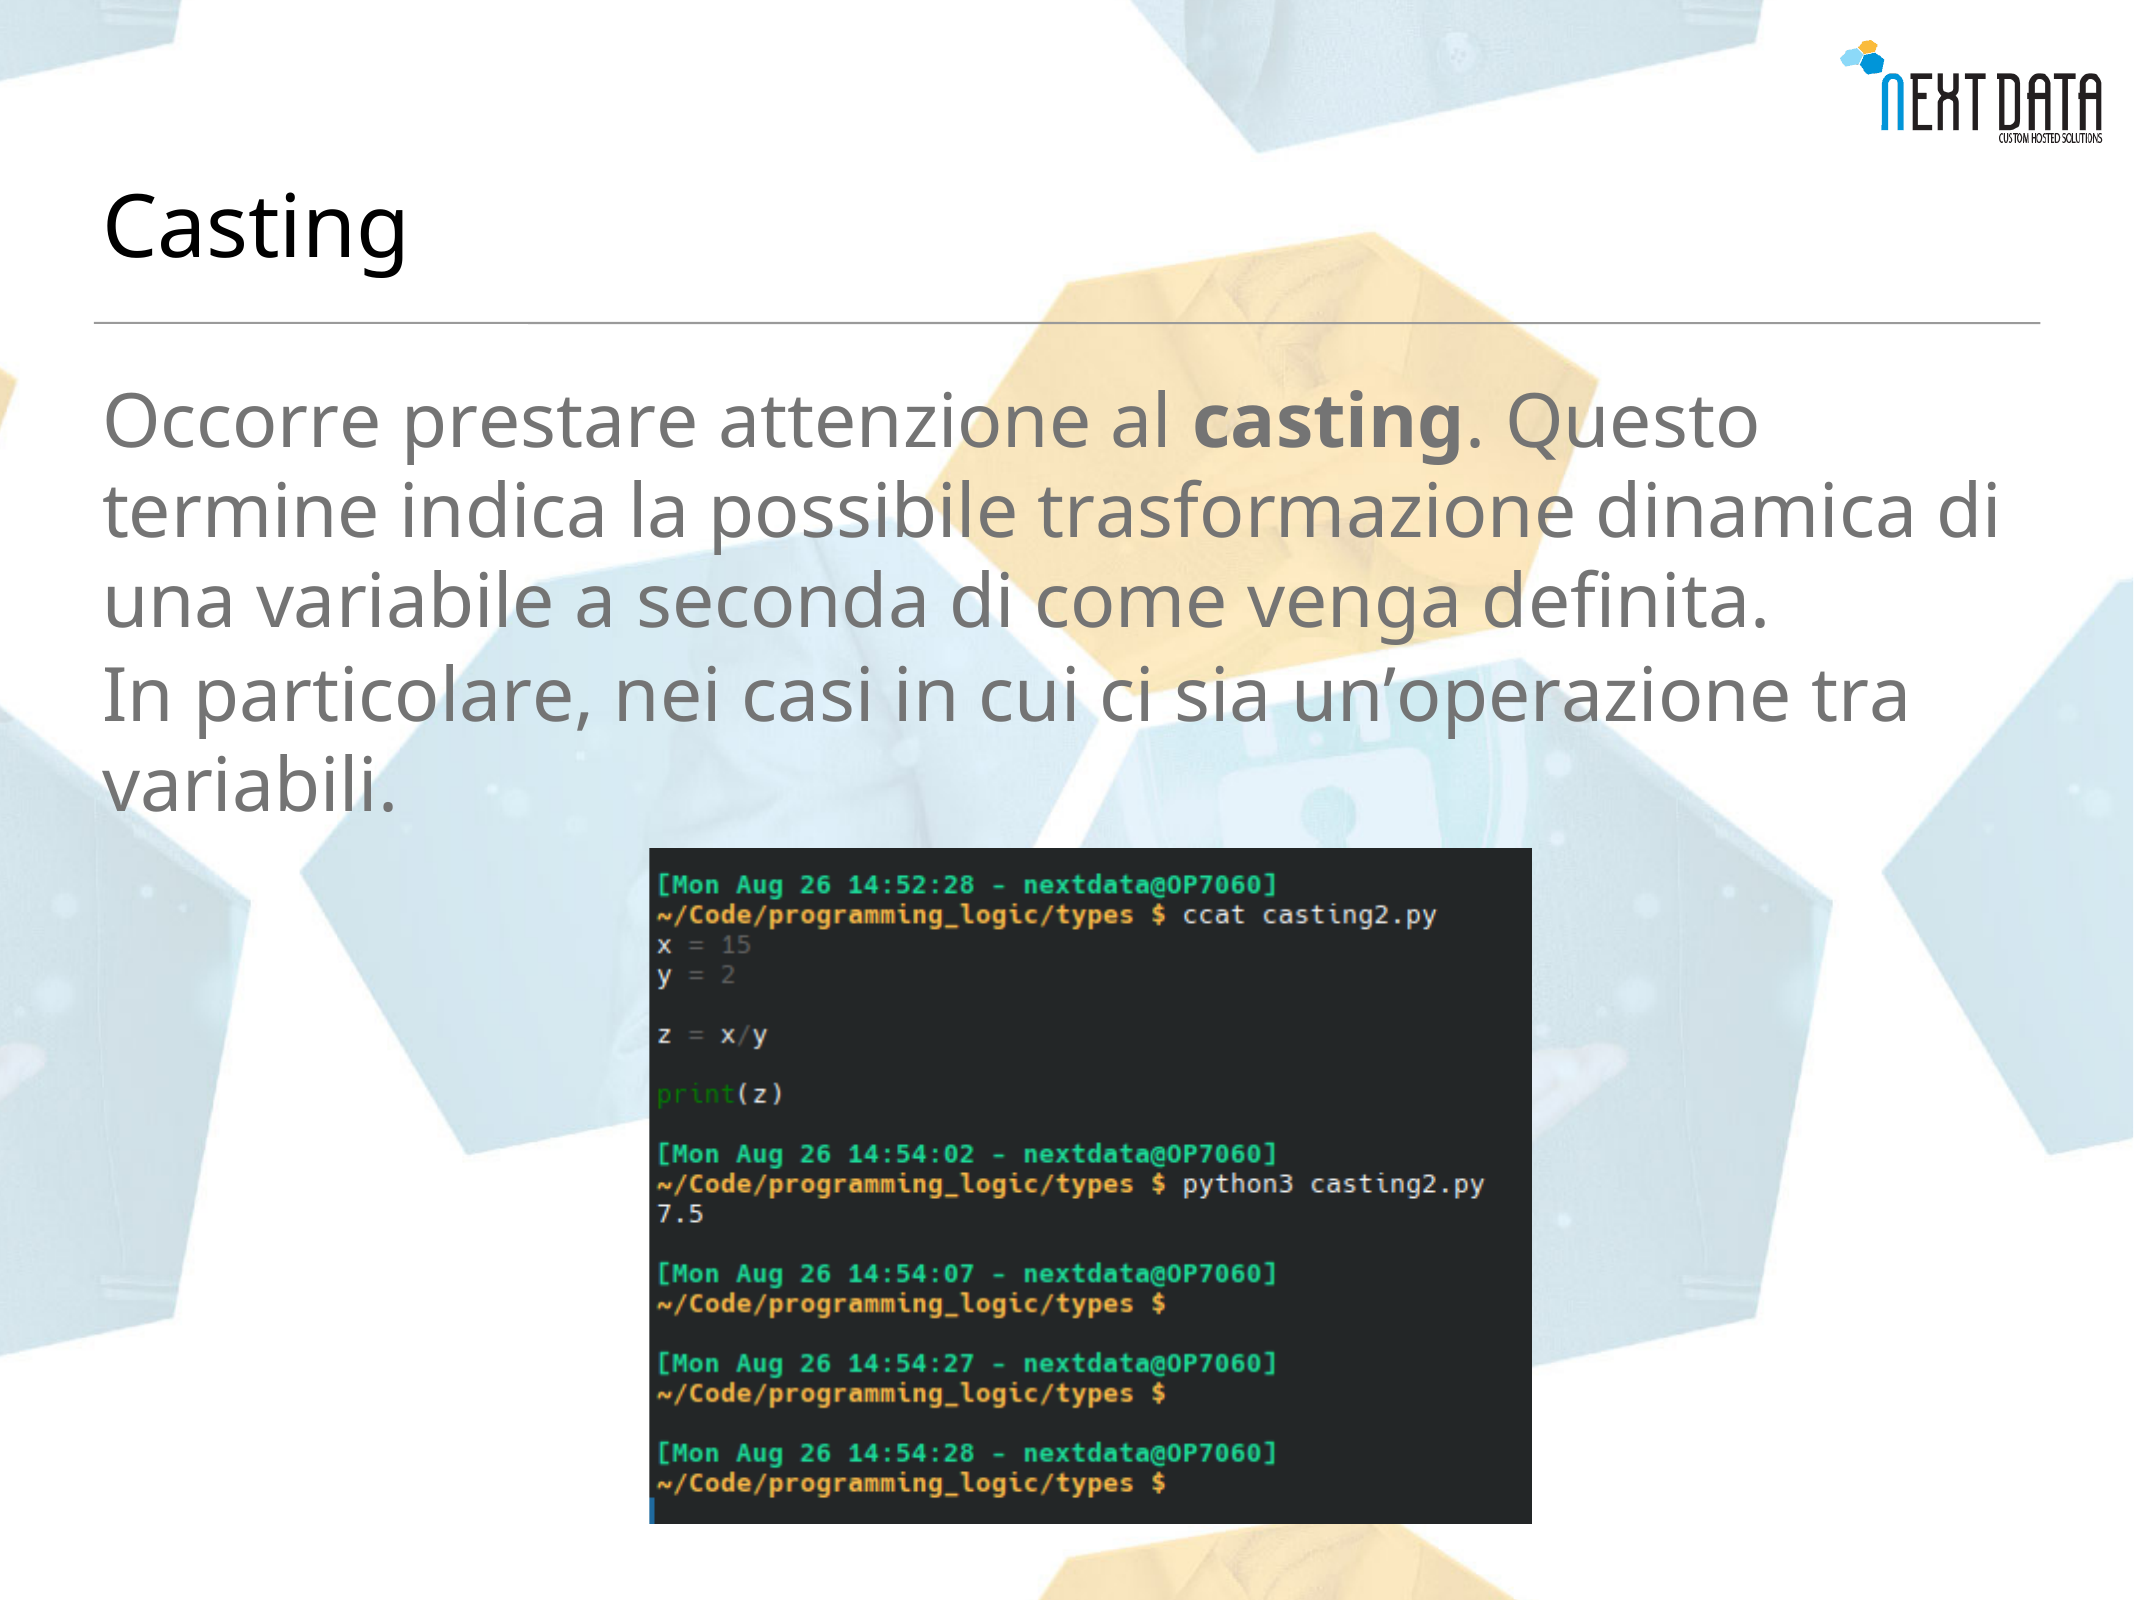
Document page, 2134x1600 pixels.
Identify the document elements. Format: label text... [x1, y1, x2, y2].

text_box Casting [93, 54, 2040, 284]
picture [0, 0, 2134, 1600]
text_box Occorre prestare attenzione al casting. Questo termine indica la possibile trasformazione dinamica di una variabile a seconda di come venga definita. In particolare, nei casi in cui ci sia un’operazione tra variabili. [93, 364, 2040, 1459]
